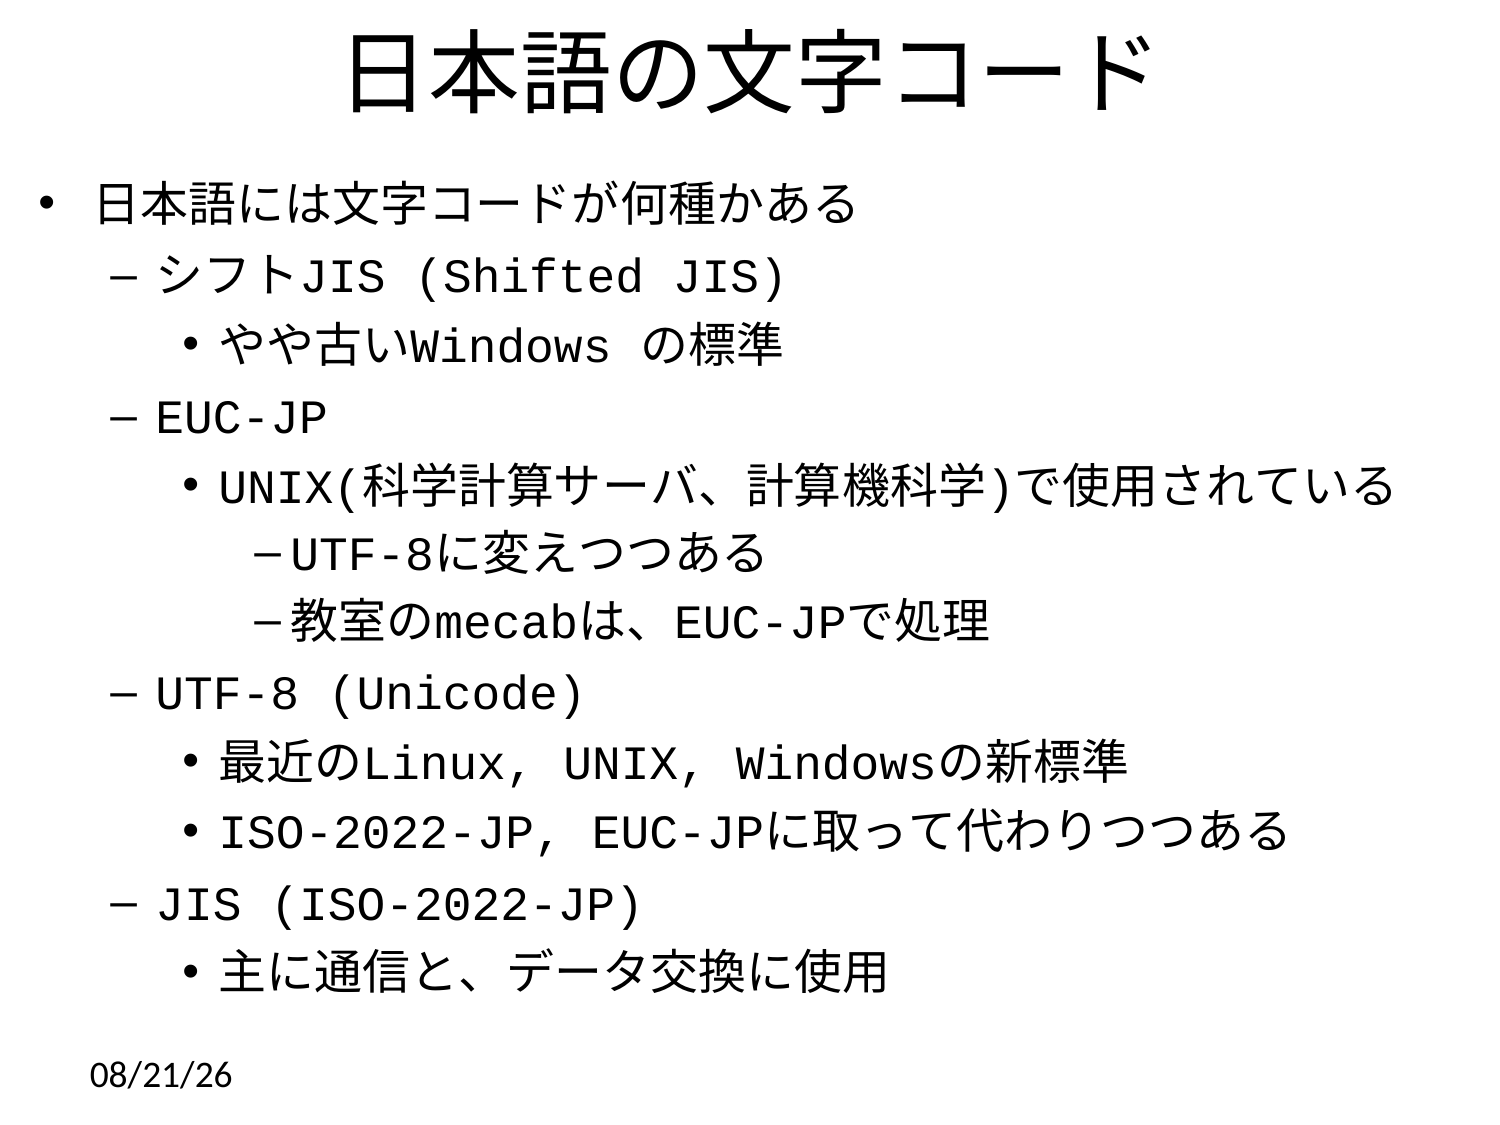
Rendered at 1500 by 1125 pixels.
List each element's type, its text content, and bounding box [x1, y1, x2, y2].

title 日本語の文字コード [75, 6, 1426, 133]
list 日本語には文字コードが何種かある シフトJIS (Shifted JIS) やや古いWindows の標準 EUC-JP UNIX(科学計算サーバ、計算機科学)で使用されている UTF-8に変えつつある 教室のmecabは、EUC-JPで処理 UTF-8 (Unicode) 最近のLinux, UNIX, Windowsの新標準 ISO-2022-JP, EUC-JPに取って代わりつつある JIS (ISO-2022-JP) 主に通信と、データ交換に使用 [23, 165, 1465, 1016]
